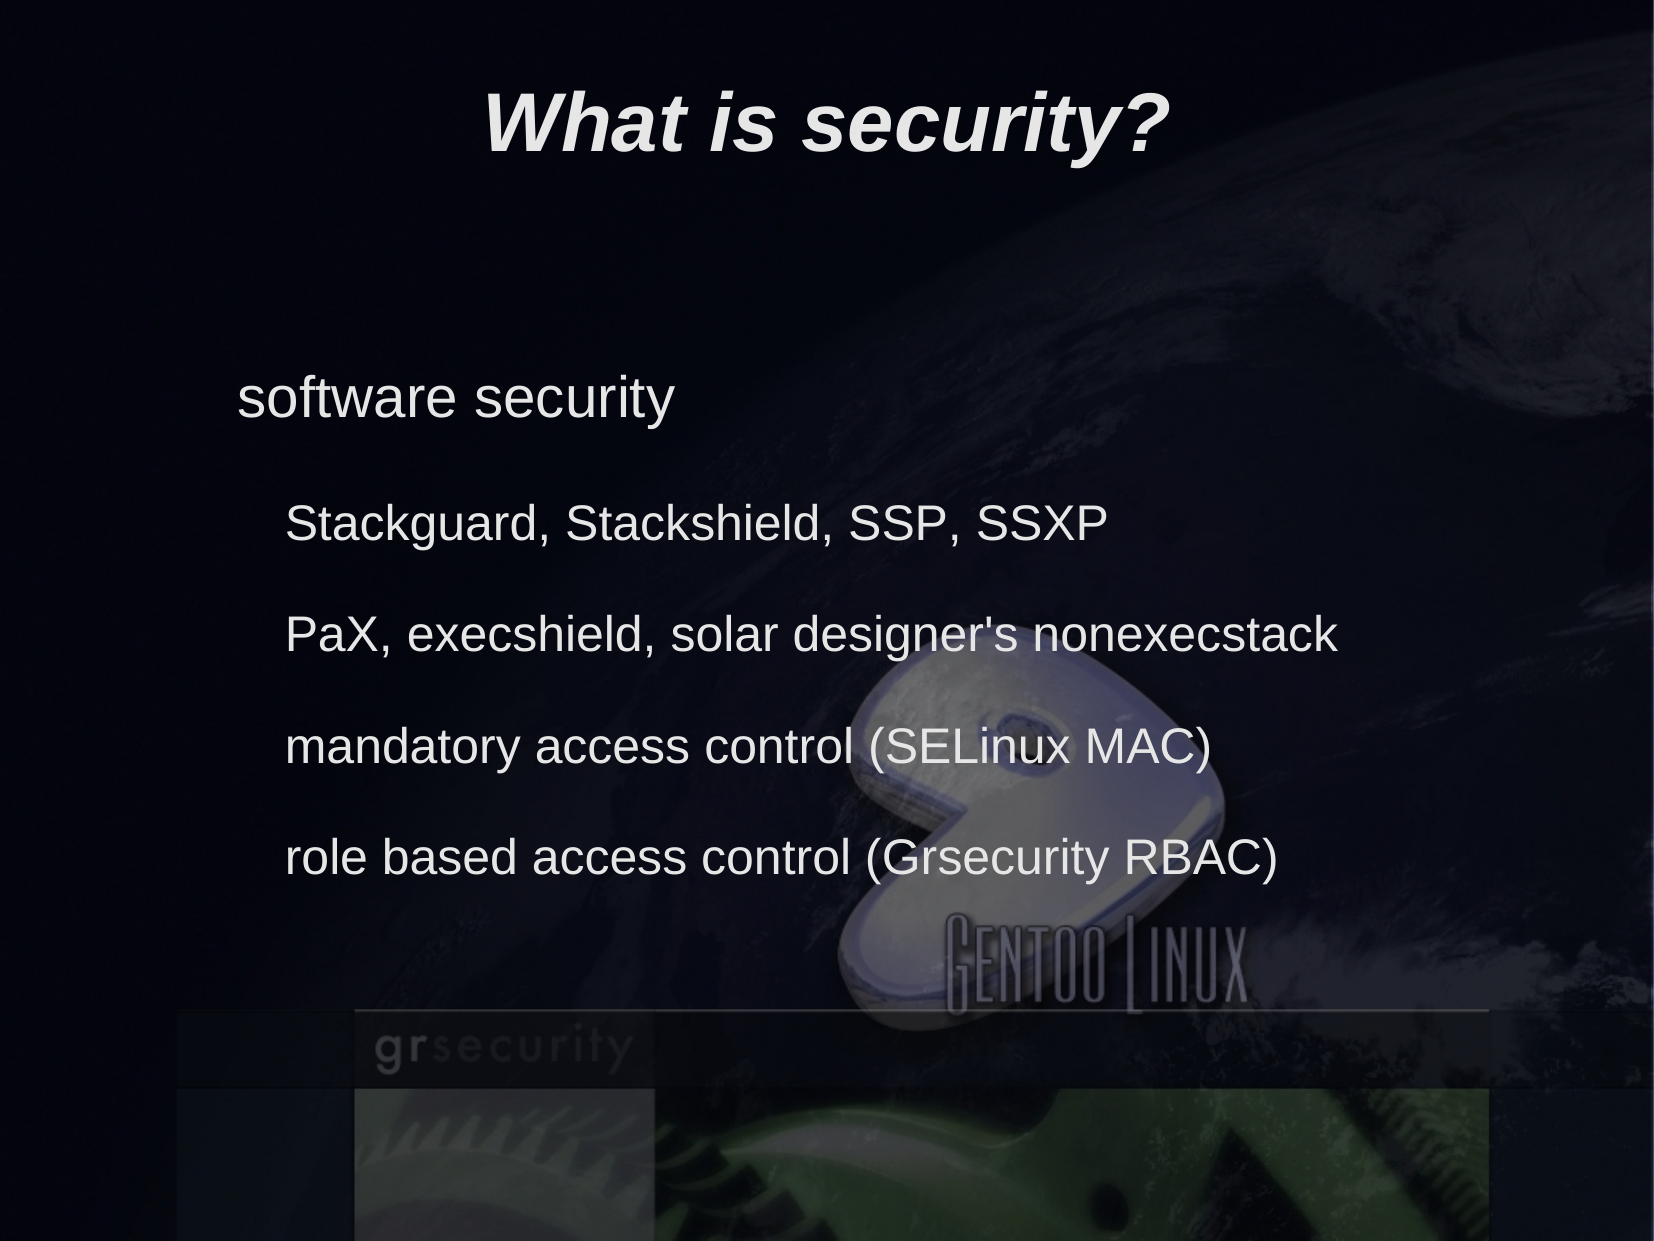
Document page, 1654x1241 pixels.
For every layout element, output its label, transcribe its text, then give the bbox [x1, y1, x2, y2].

list software security Stackguard, Stackshield, SSP, SSXP PaX, execshield, solar designer's nonexecstack mandatory access control (SELinux MAC) role based access control (Grsecurity RBAC) [178, 364, 1570, 1147]
picture [0, 0, 1654, 1241]
title What is security? [121, 19, 1534, 227]
